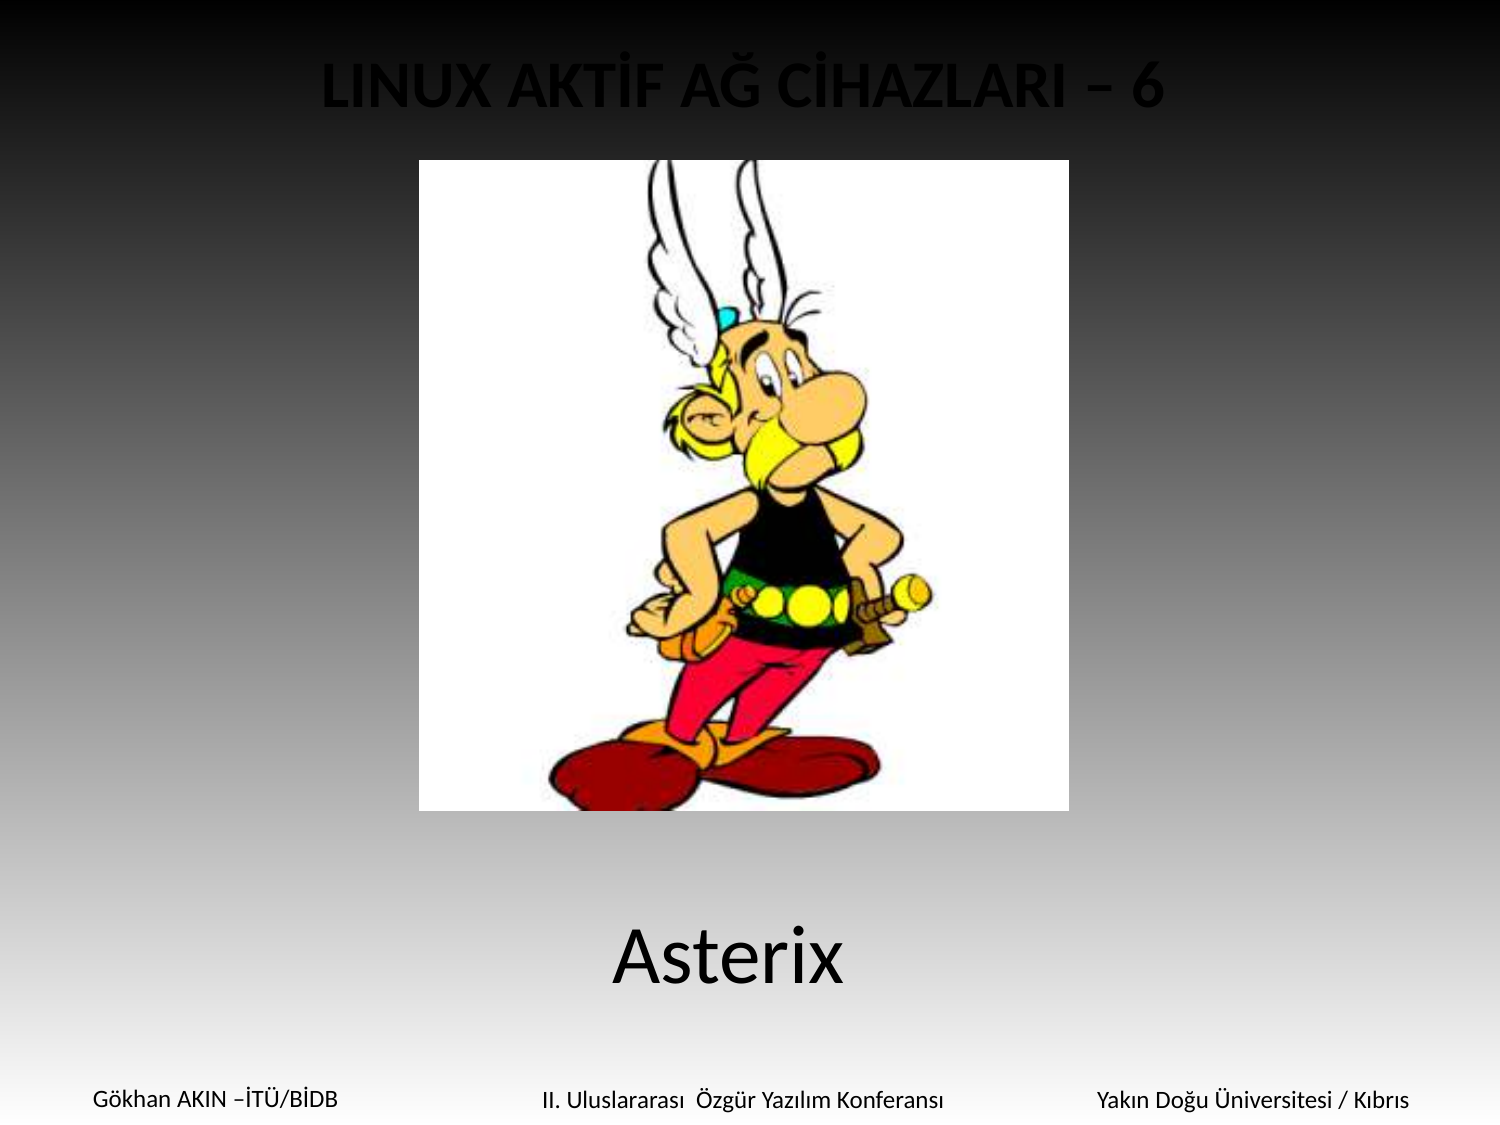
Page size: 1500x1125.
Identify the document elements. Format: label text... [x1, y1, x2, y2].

text_box LINUX AKTİF AĞ CİHAZLARI – 6 [76, 33, 1412, 129]
picture [419, 160, 1069, 811]
text_box Asterix [597, 893, 860, 1009]
